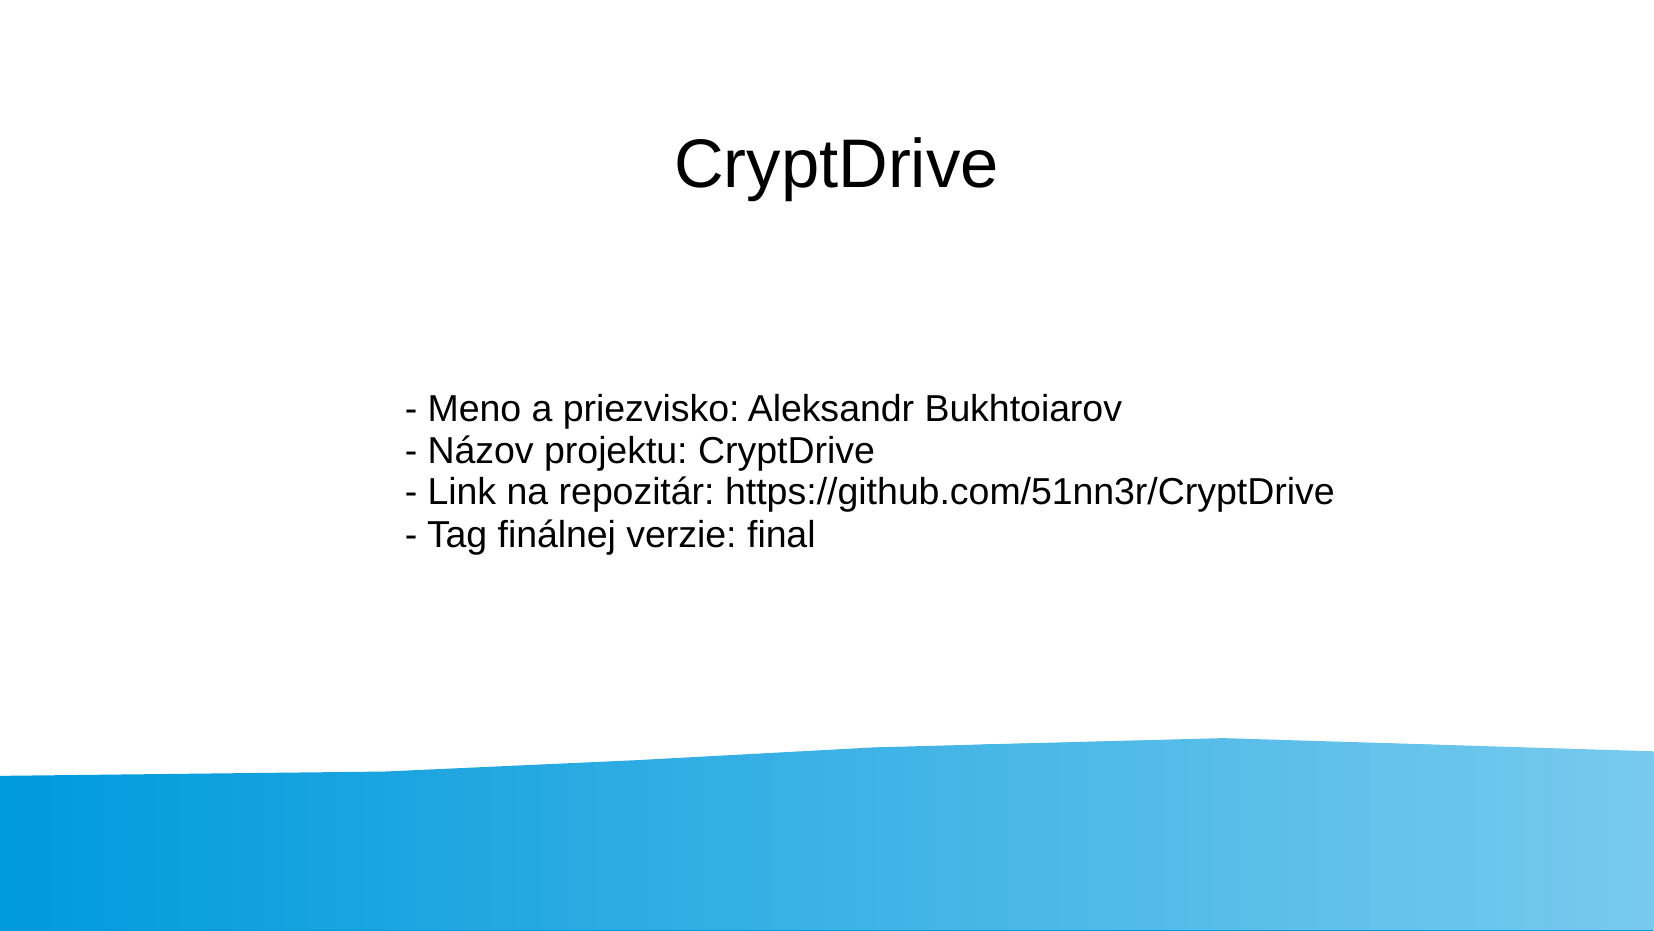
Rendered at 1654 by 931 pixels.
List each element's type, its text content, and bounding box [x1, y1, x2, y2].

title CryptDrive [98, 75, 1576, 253]
text_box - Meno a priezvisko: Aleksandr Bukhtoiarov - Názov projektu: CryptDrive - Link na repozitár: https://github.com/51nn3r/CryptDrive - Tag finálnej verzie: final [390, 379, 1351, 563]
